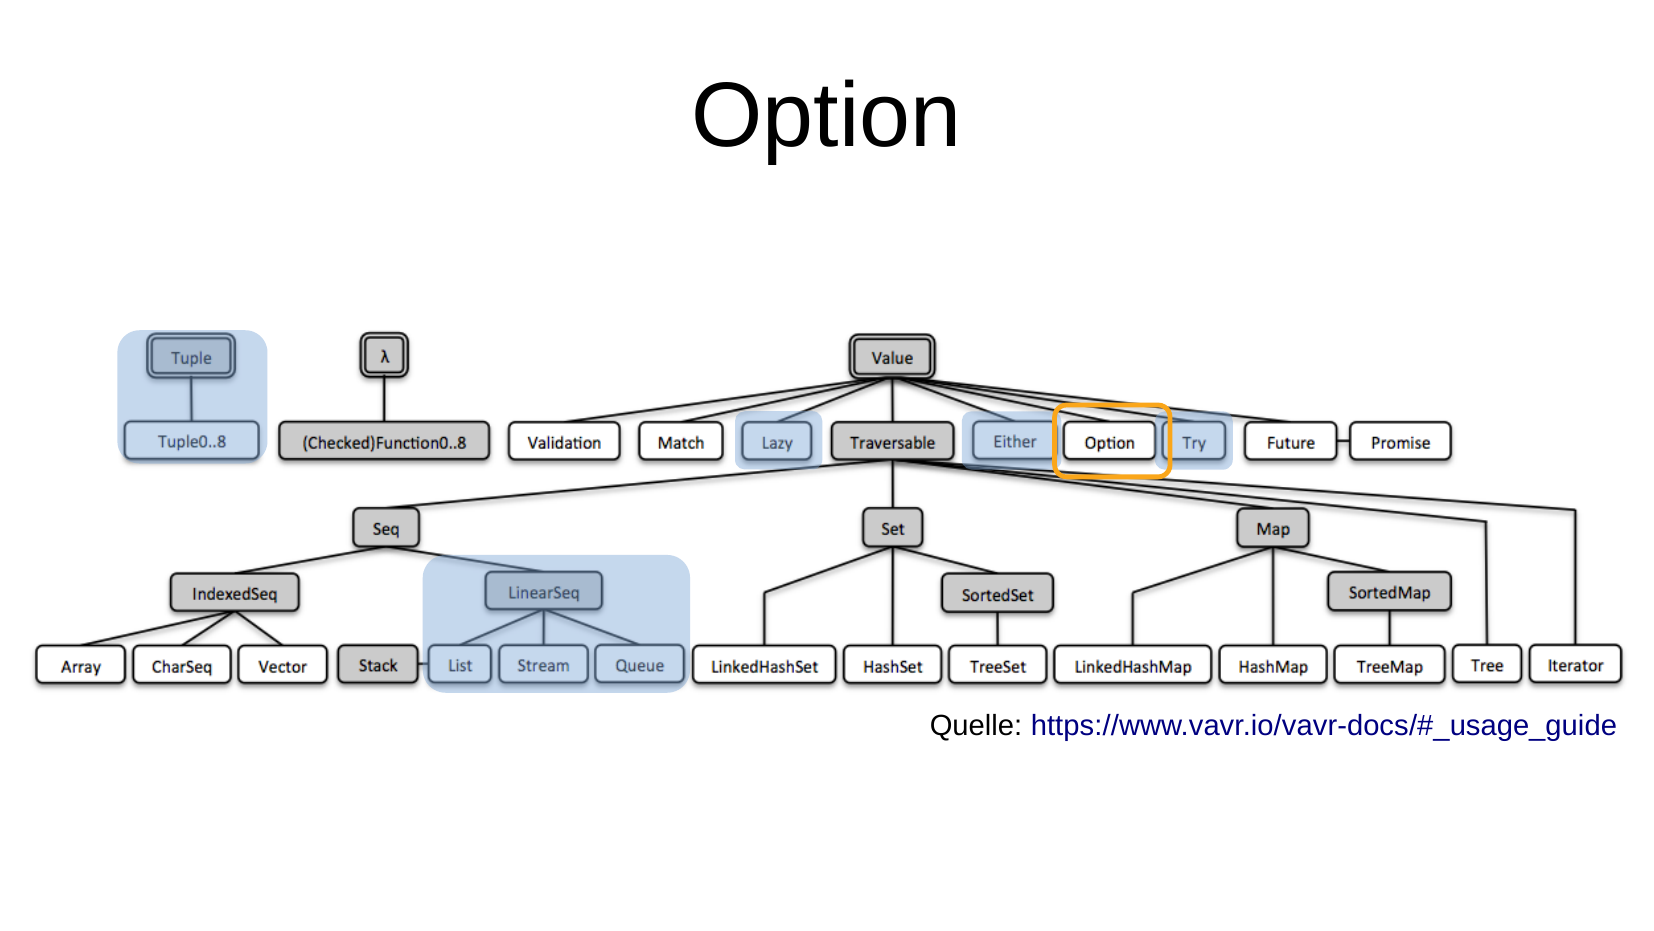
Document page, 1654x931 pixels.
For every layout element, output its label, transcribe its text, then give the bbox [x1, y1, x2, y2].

text_box [1172, 411, 1233, 470]
text_box [1057, 413, 1062, 467]
text_box [961, 411, 1053, 470]
text_box Quelle: https://www.vavr.io/vavr-docs/#_usage_guide [915, 701, 1636, 750]
text_box [117, 330, 268, 464]
picture [26, 323, 1632, 702]
text_box [1154, 411, 1167, 470]
text_box [422, 554, 691, 693]
title Option [82, 37, 1571, 193]
text_box [735, 411, 823, 470]
